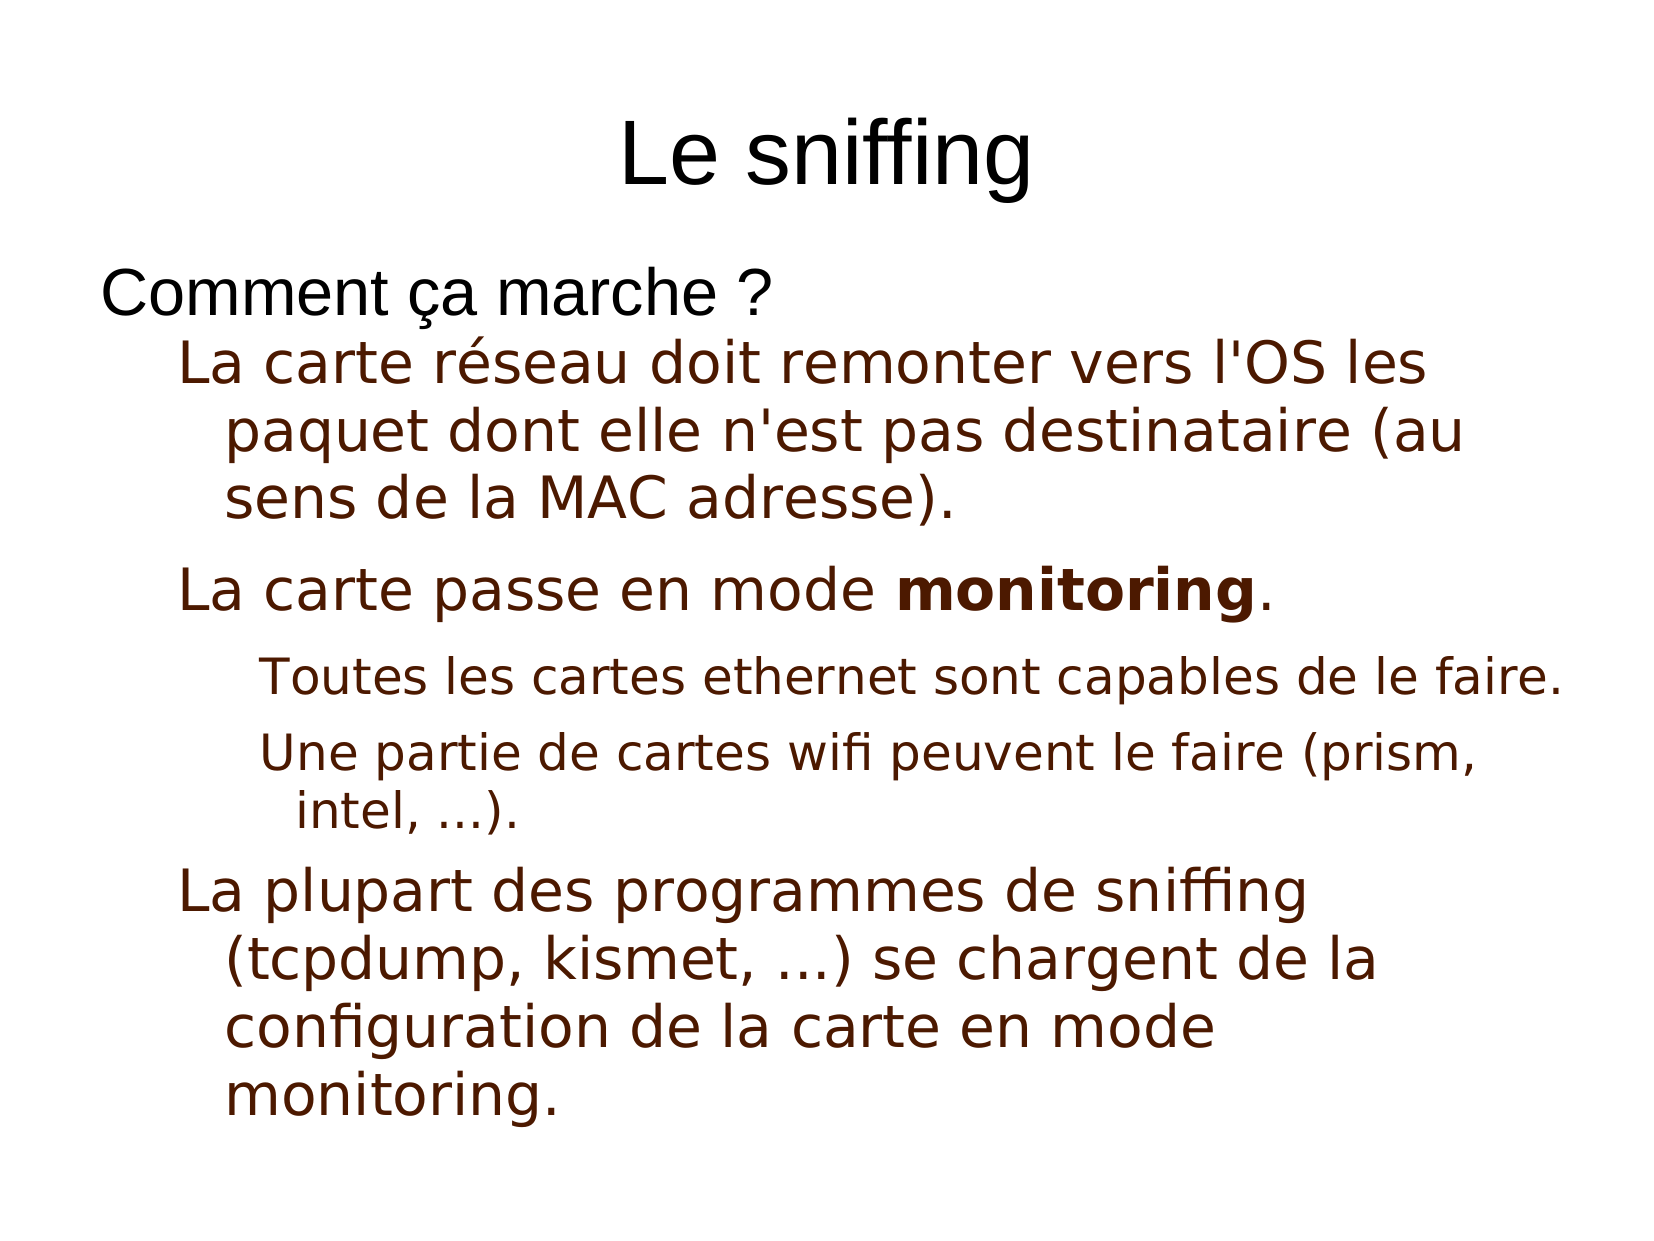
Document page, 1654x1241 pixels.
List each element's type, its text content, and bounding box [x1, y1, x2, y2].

list Comment ça marche ? La carte réseau doit remonter vers l'OS les paquet dont elle n'est pas destinataire (au sens de la MAC adresse). La carte passe en mode monitoring. Toutes les cartes ethernet sont capables de le faire. Une partie de cartes wifi peuvent le faire (prism, intel, ...). La plupart des programmes de sniffing (tcpdump, kismet, ...) se chargent de la configuration de la carte en mode monitoring. [82, 254, 1571, 1220]
title Le sniffing [82, 49, 1571, 254]
